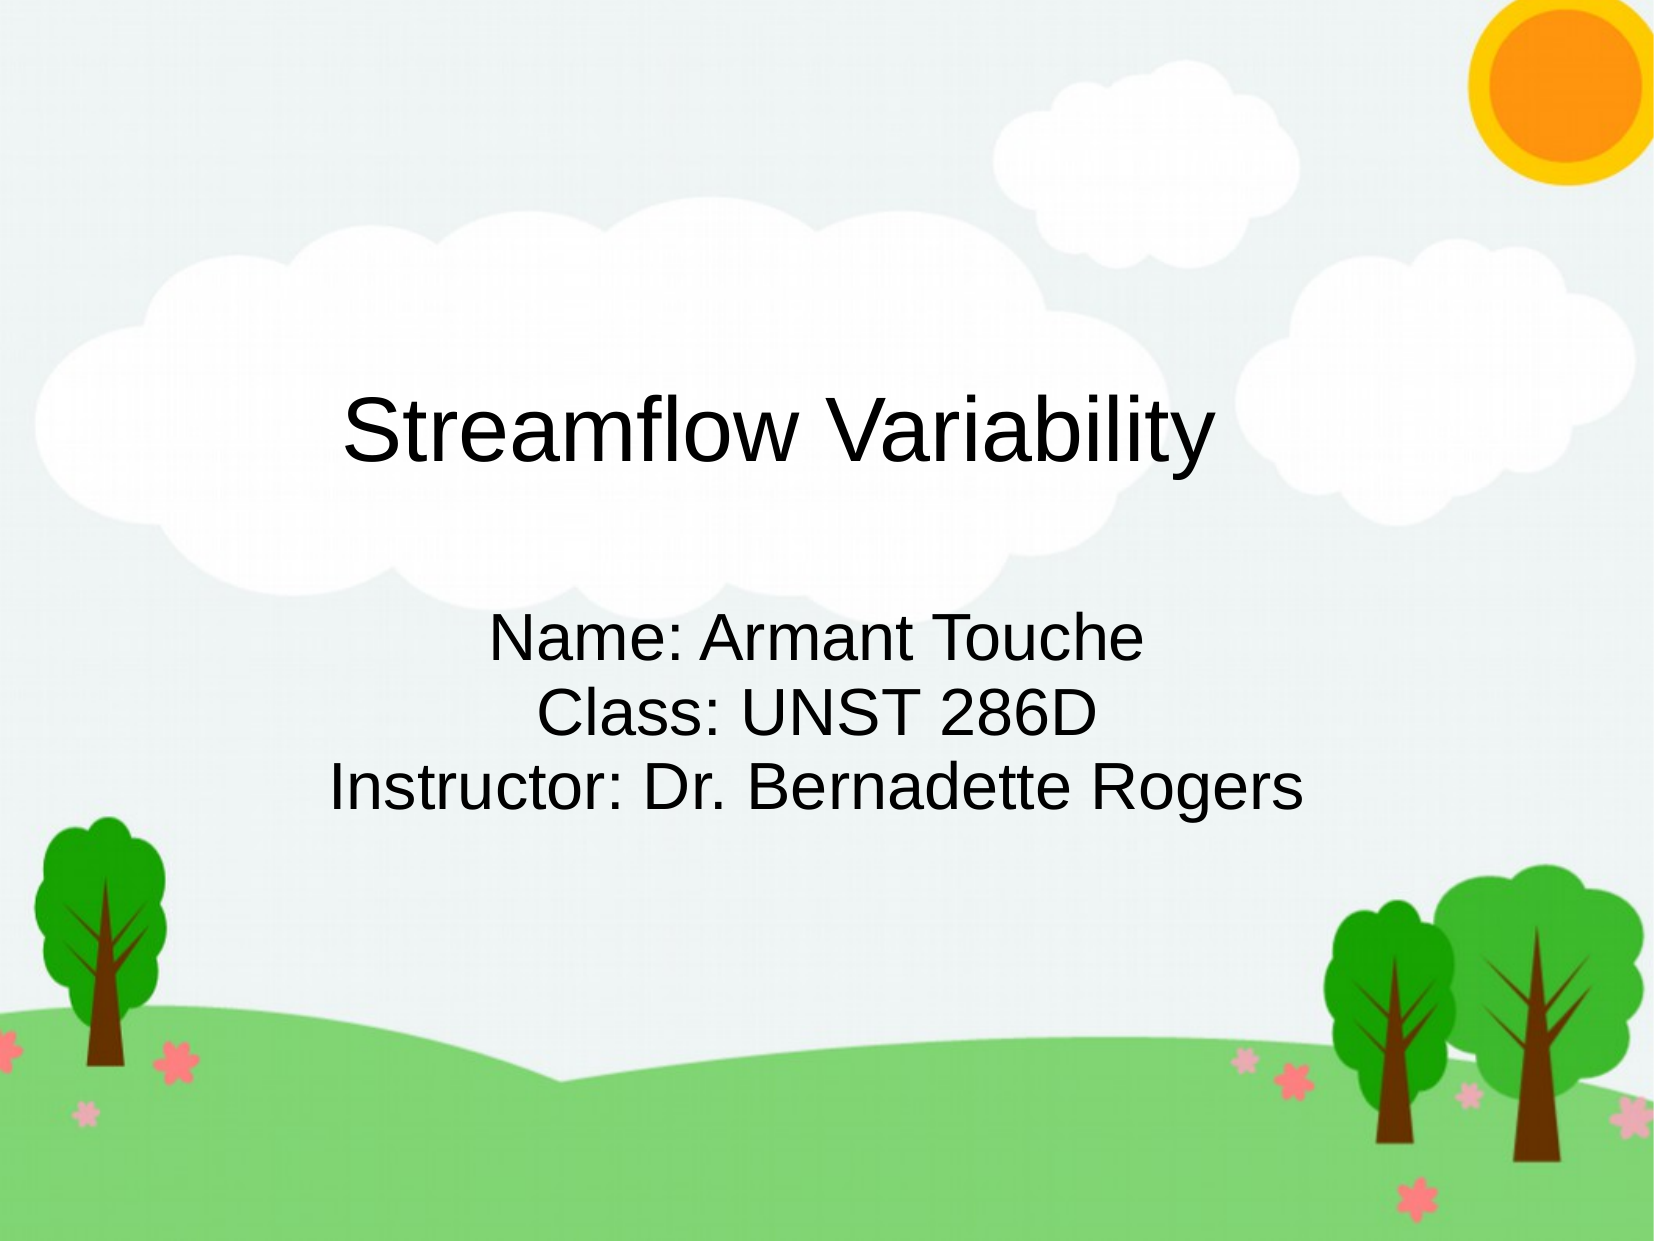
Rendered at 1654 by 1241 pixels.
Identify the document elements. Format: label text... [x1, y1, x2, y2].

picture [0, 0, 1654, 1241]
subtitle Name: Armant Touche Class: UNST 286D Instructor: Dr. Bernadette Rogers [300, 562, 1336, 862]
title Streamflow Variability [47, 283, 1512, 577]
